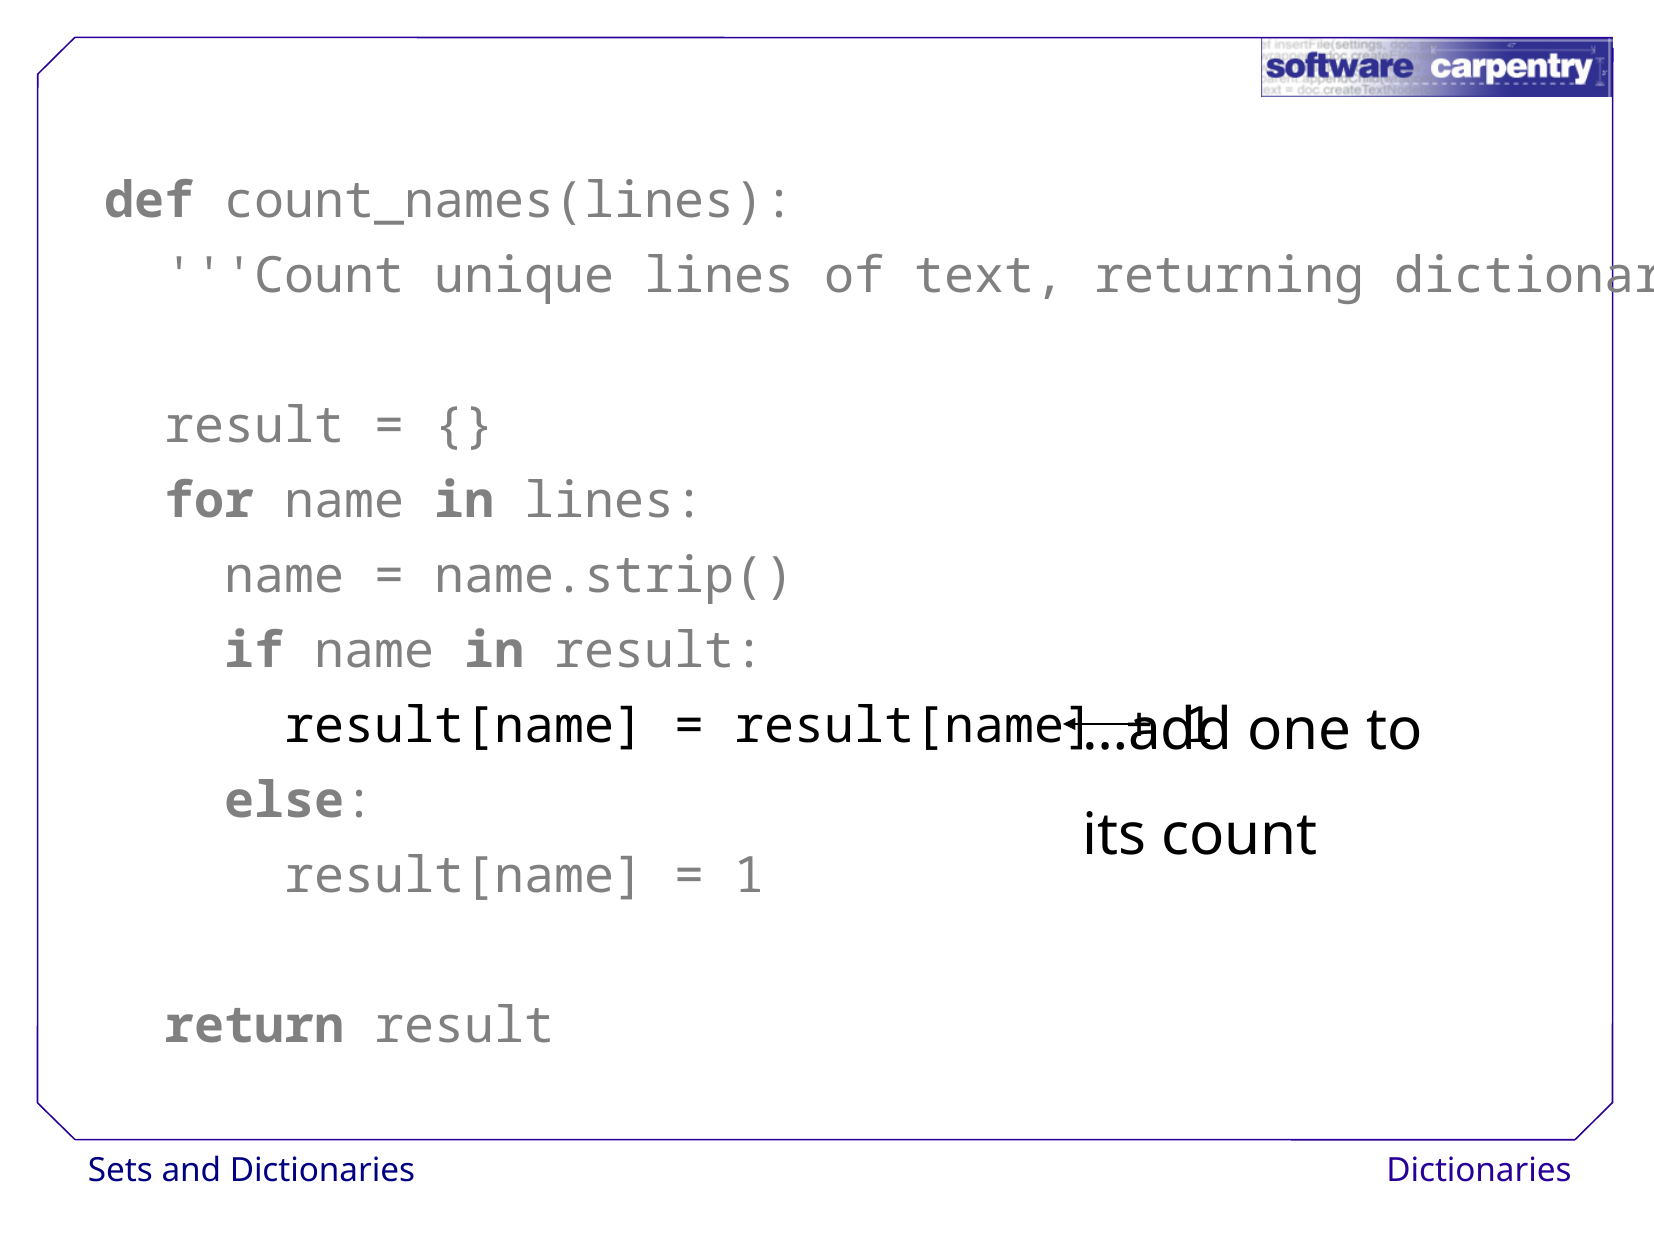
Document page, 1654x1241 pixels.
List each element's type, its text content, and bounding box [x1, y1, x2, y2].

picture [1261, 39, 1613, 97]
text_box …add one to its count [1067, 648, 1589, 875]
text_box def count_names(lines): '''Count unique lines of text, returning dictionary.''' result = {} for name in lines: name = name.strip() if name in result: result[name] = result[name] + 1 else: result[name] = 1 return result [89, 144, 1402, 1008]
